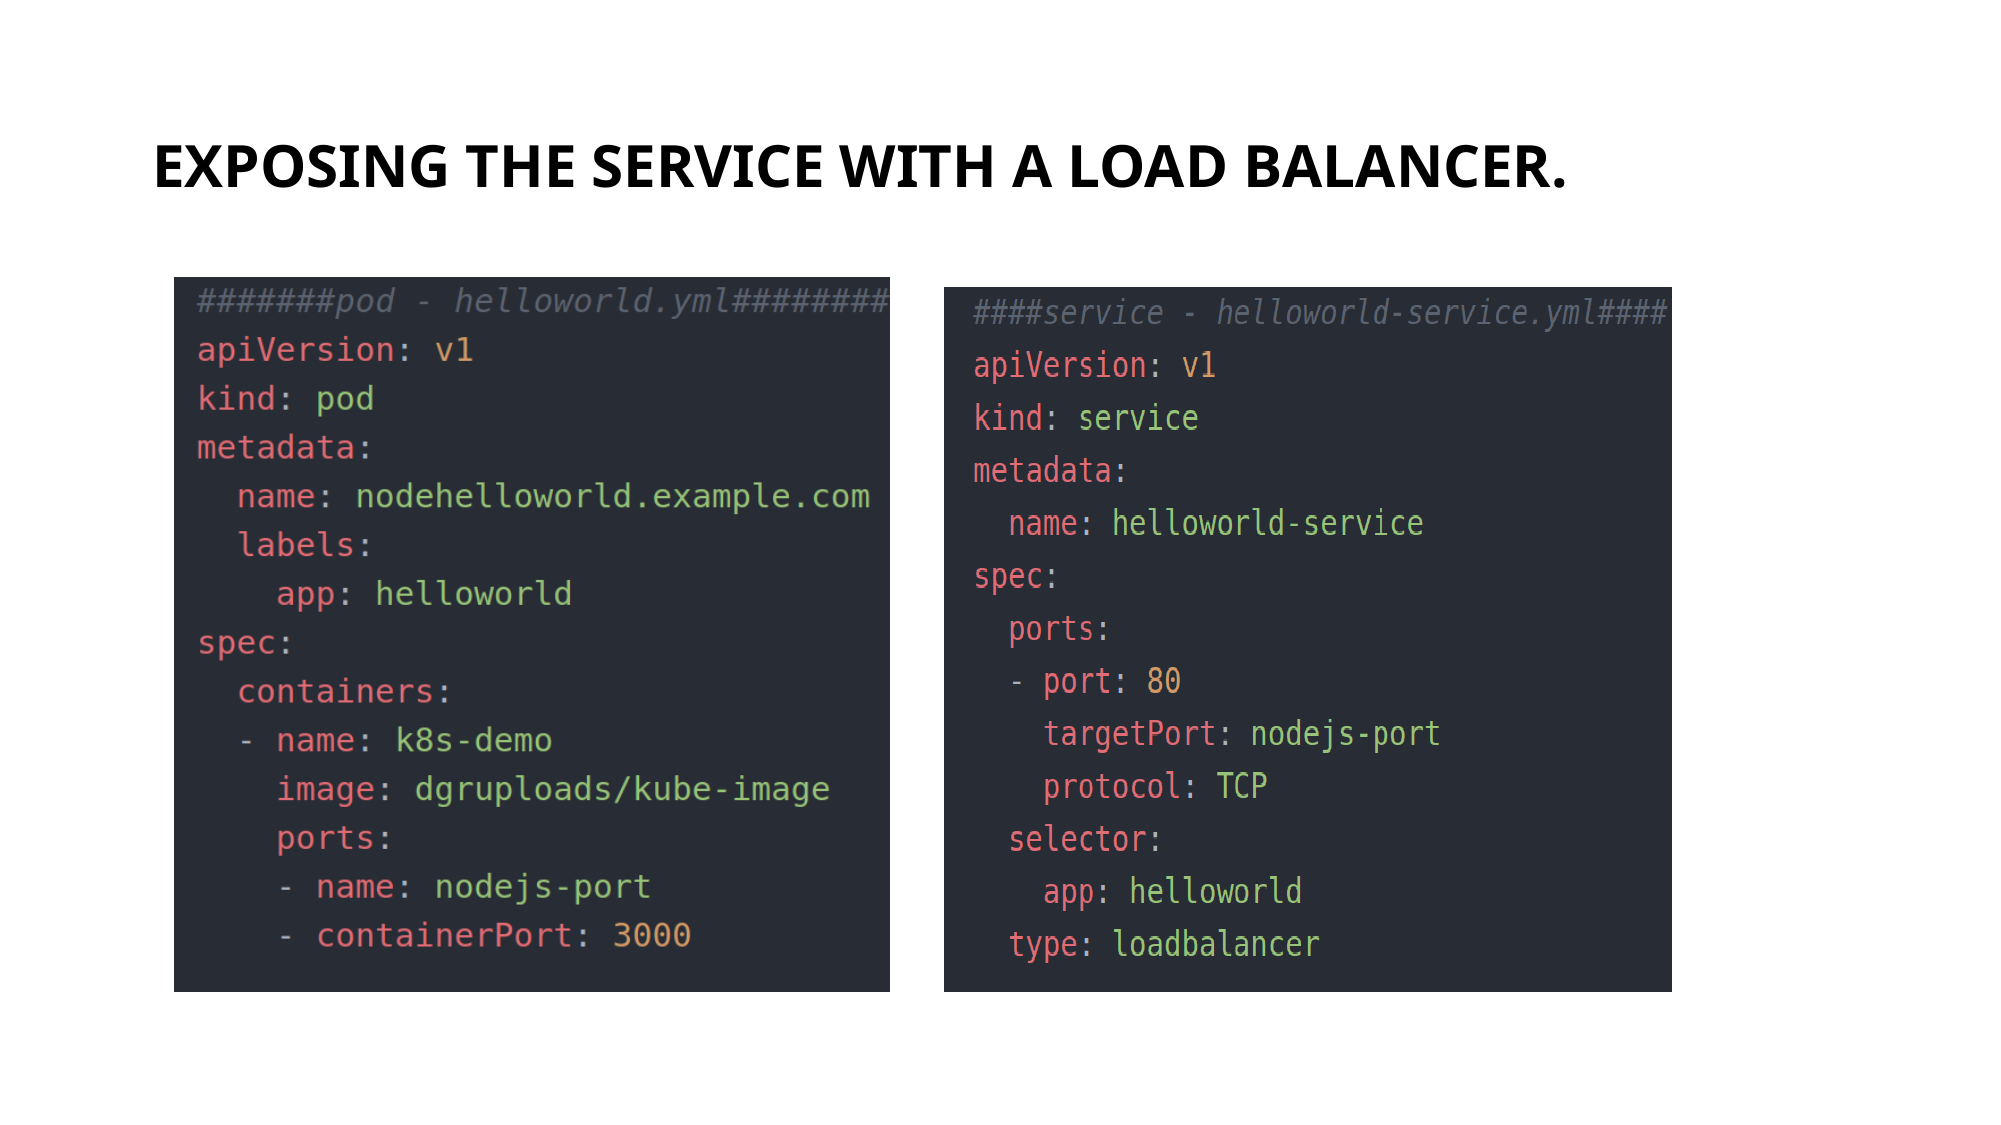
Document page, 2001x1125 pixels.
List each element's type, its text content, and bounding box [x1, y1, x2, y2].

picture [174, 277, 890, 992]
picture [944, 287, 1672, 992]
title EXPOSING THE SERVICE WITH A LOAD BALANCER. [137, 59, 1863, 278]
